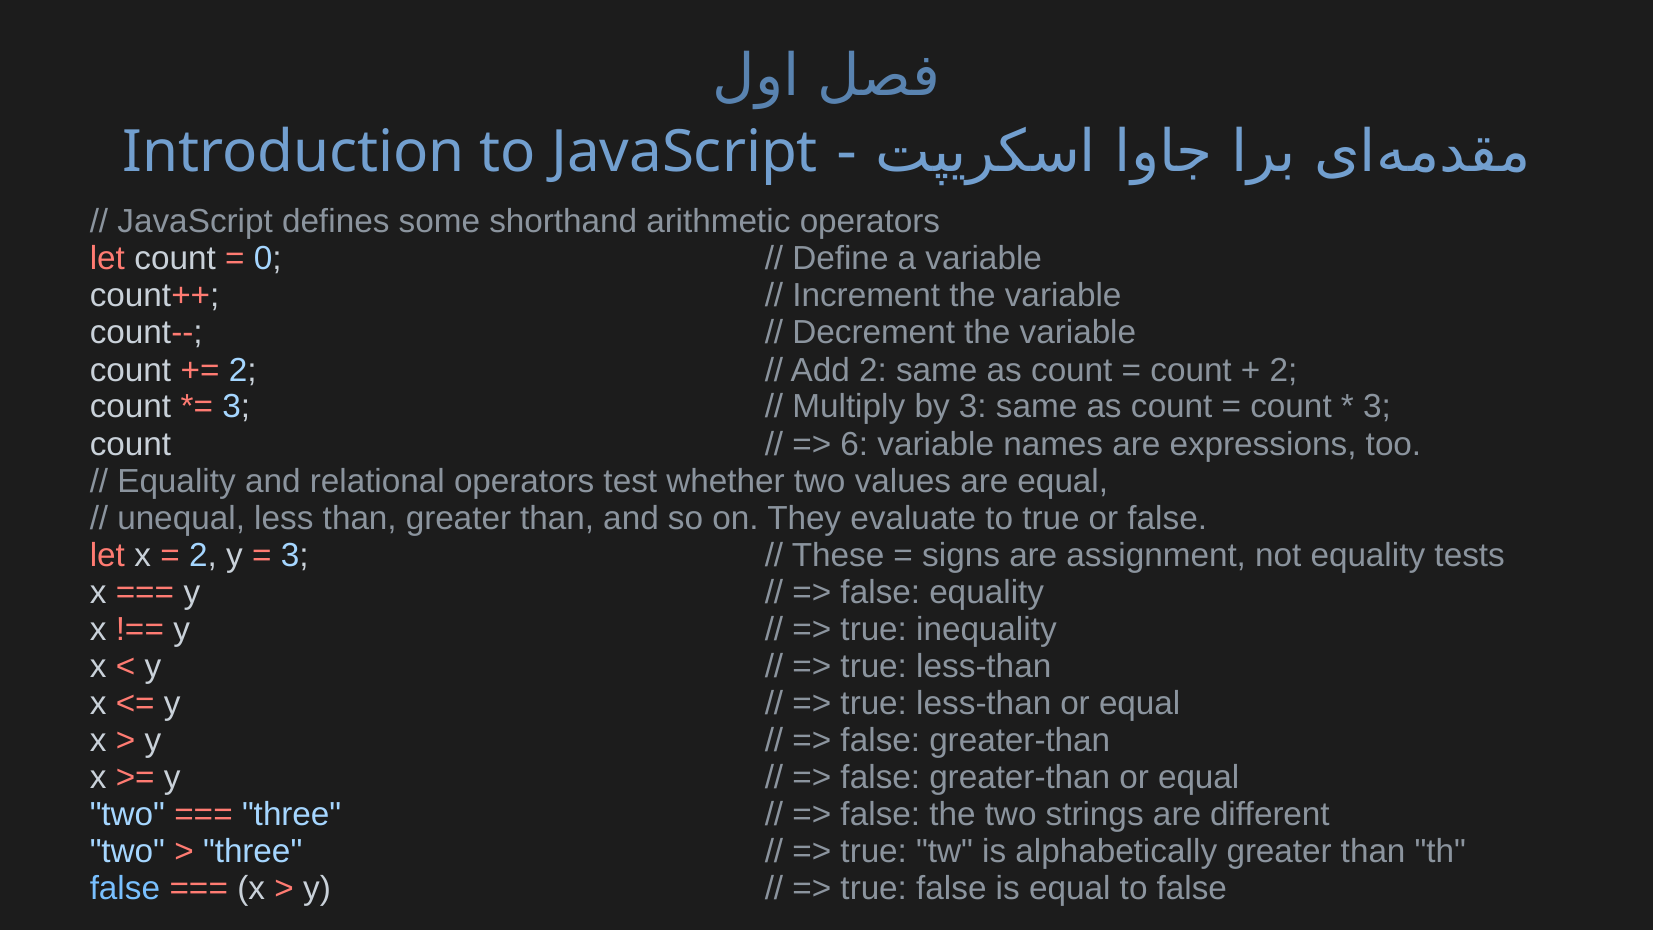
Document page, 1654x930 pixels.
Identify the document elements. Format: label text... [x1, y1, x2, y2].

title فصل اول مقدمه‌ای برا جاوا اسکریپت - Introduction to JavaScript [82, 37, 1571, 193]
text_box // JavaScript defines some shorthand arithmetic operators let count = 0; // Define a variable count++; // Increment the variable count--; // Decrement the variable count += 2; // Add 2: same as count = count + 2; count *= 3; // Multiply by 3: same as count = count * 3; count // => 6: variable names are expressions, too. // Equality and relational operators test whether two values are equal, // unequal, less than, greater than, and so on. They evaluate to true or false. let x = 2, y = 3; // These = signs are assignment, not equality tests x === y // => false: equality x !== y // => true: inequality x < y // => true: less-than x <= y // => true: less-than or equal x > y // => false: greater-than x >= y // => false: greater-than or equal "two" === "three" // => false: the two strings are different "two" > "three" // => true: "tw" is alphabetically greater than "th" false === (x > y) // => true: false is equal to false [75, 195, 1576, 914]
